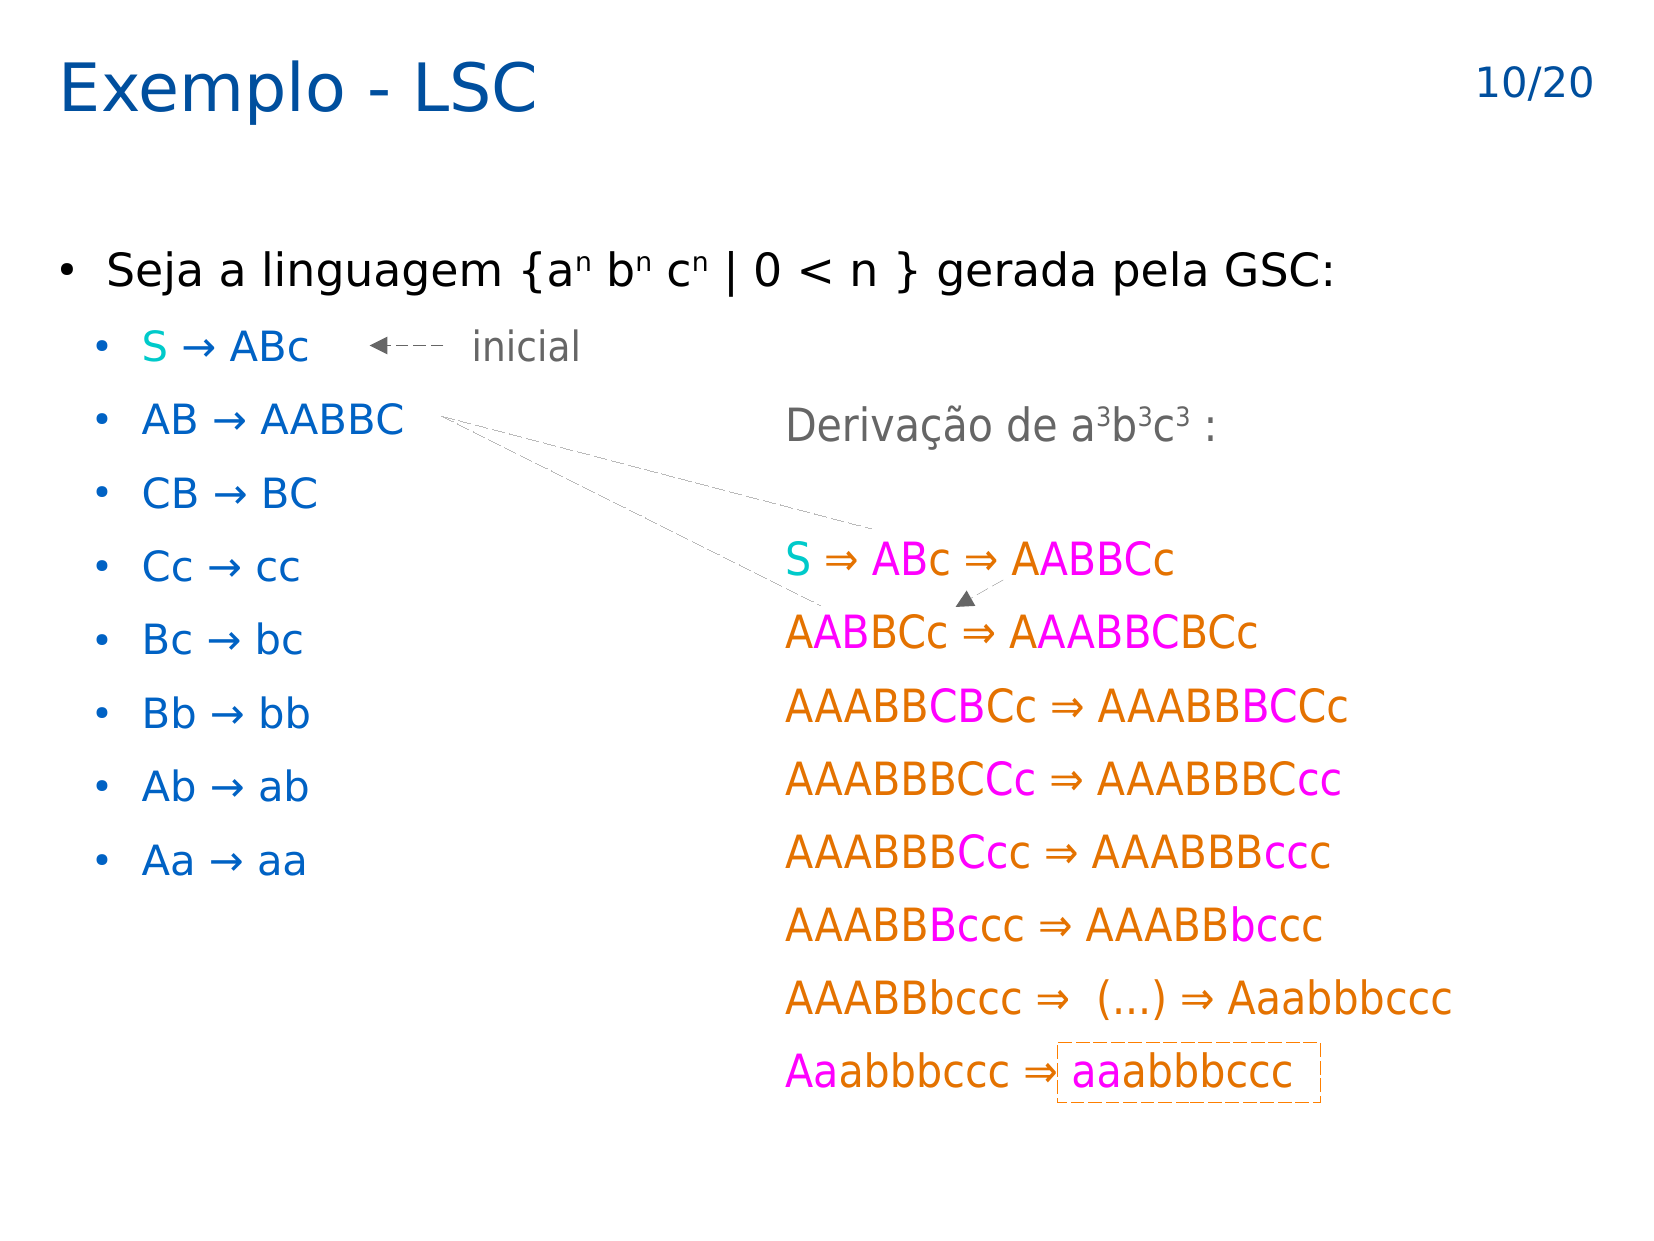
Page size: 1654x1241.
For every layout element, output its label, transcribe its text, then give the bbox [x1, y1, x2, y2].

title Exemplo - LSC [59, 29, 1625, 148]
list Seja a linguagem {an bn cn | 0 < n } gerada pela GSC: S → ABc AB → AABBC CB → BC Cc → cc Bc → bc Bb → bb Ab → ab Aa → aa [59, 236, 1595, 1211]
text_box Derivação de a3b3c3 : S ⇒ ABc ⇒ AABBCc AABBCc ⇒ AAABBCBCc AAABBCBCc ⇒ AAABBBCCc AAABBBCCc ⇒ AAABBBCcc AAABBBCcc ⇒ AAABBBccc AAABBBccc ⇒ AAABBbccc AAABBbccc ⇒ (...) ⇒ Aaabbbccc Aaabbbccc ⇒ aaabbbccc [770, 383, 1517, 1143]
text_box inicial [456, 315, 743, 379]
